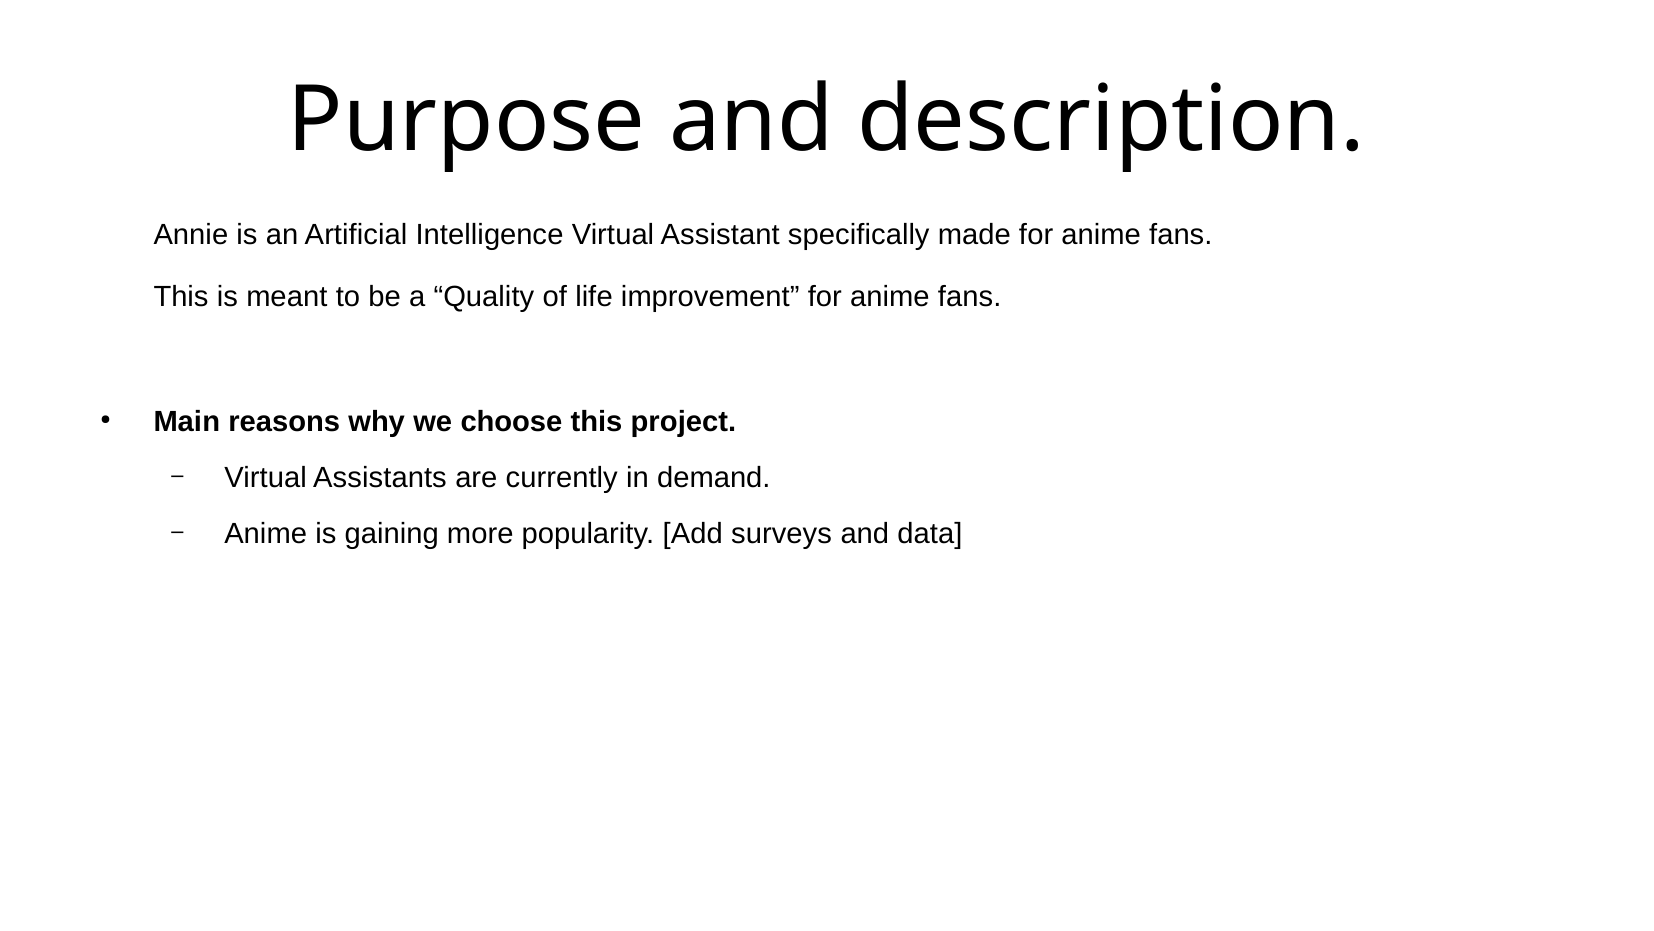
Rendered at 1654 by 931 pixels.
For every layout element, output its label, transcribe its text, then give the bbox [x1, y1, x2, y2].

list Annie is an Artificial Intelligence Virtual Assistant specifically made for anime fans. This is meant to be a “Quality of life improvement” for anime fans. Main reasons why we choose this project. Virtual Assistants are currently in demand. Anime is gaining more popularity. [Add surveys and data] [82, 217, 1571, 758]
title Purpose and description. [82, 37, 1571, 193]
